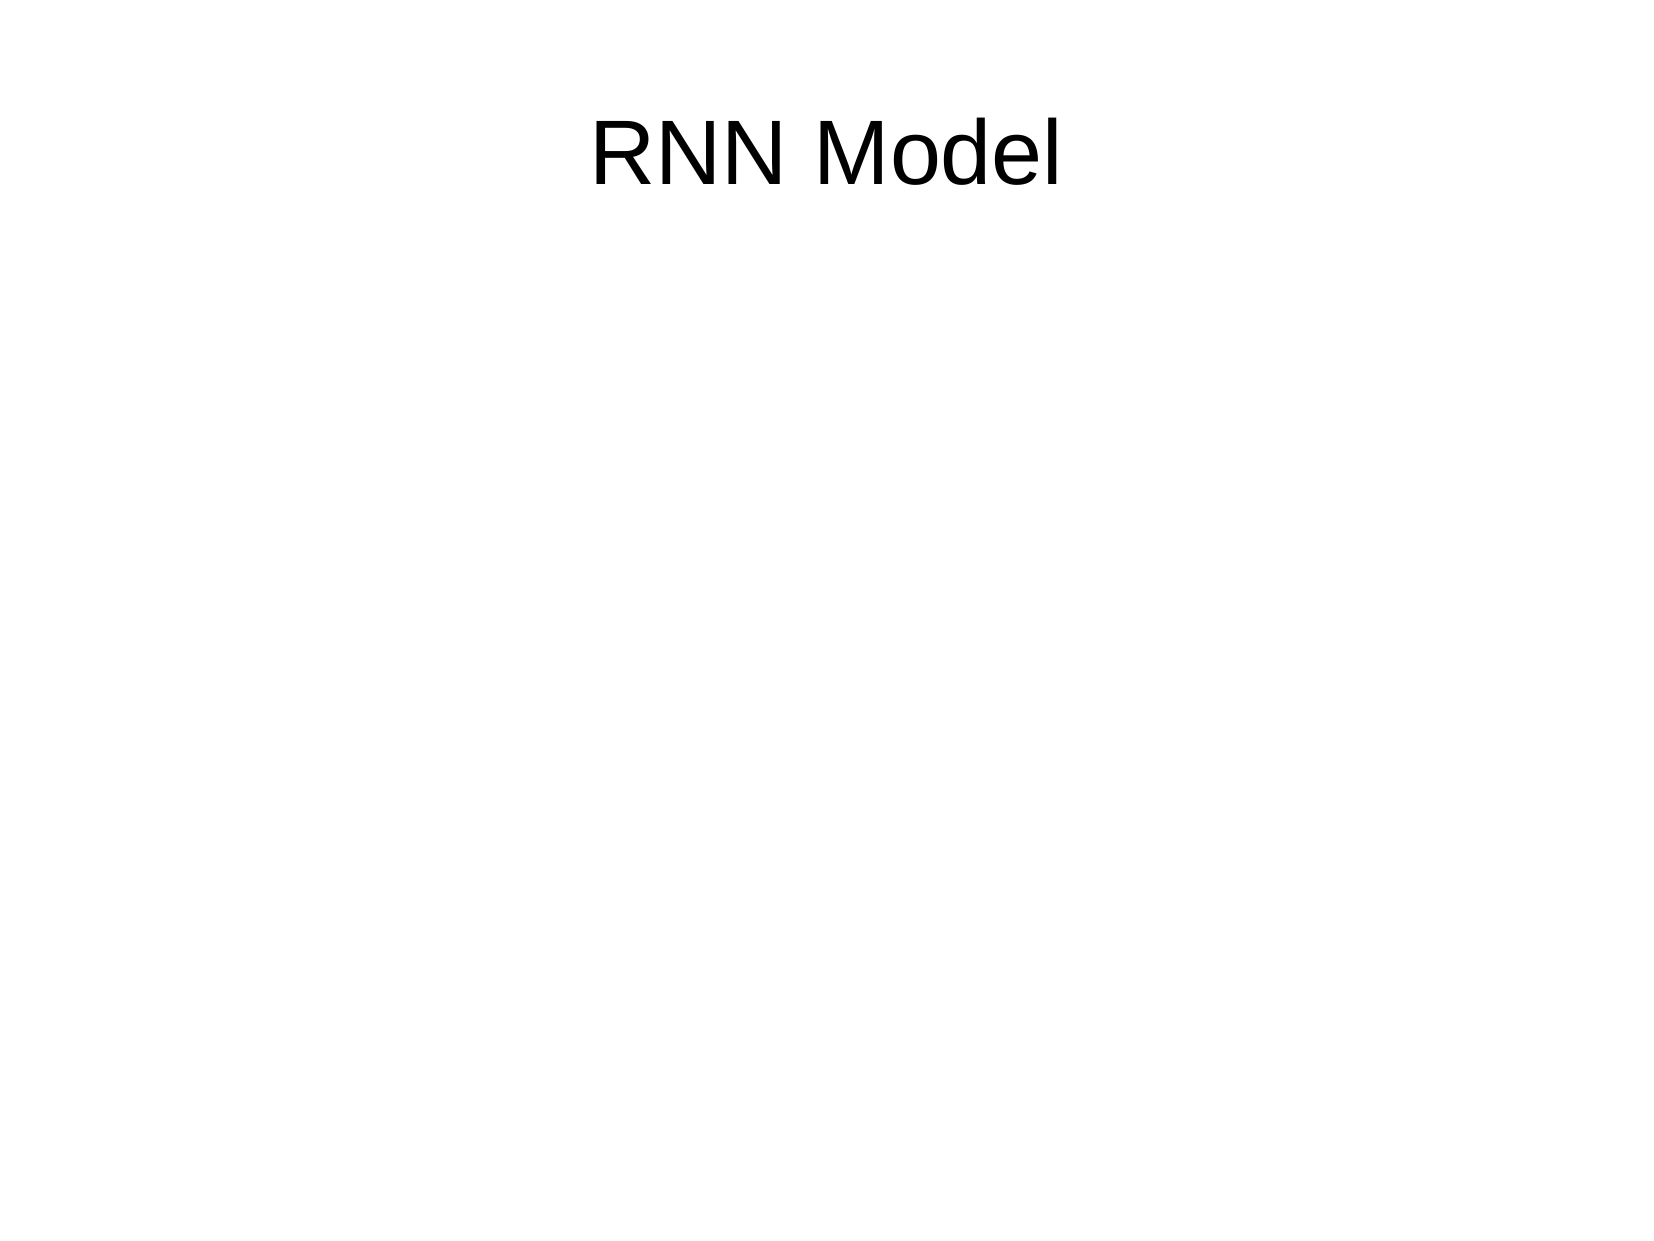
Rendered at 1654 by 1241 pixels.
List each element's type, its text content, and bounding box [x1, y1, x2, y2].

title RNN Model [82, 49, 1571, 257]
